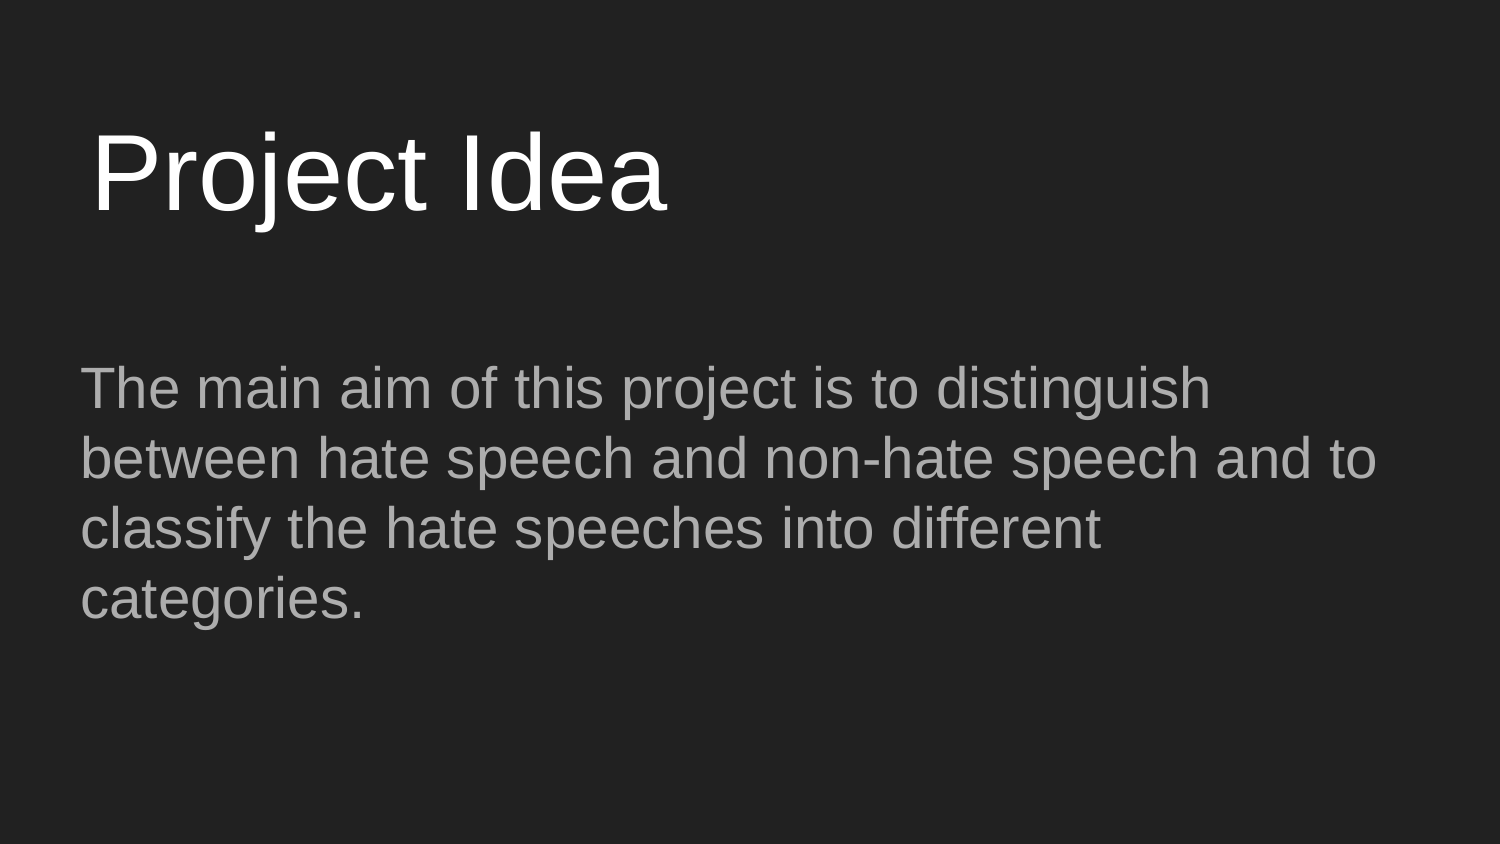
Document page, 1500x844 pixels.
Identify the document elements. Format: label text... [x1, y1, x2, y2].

title Project Idea [75, 94, 1425, 248]
subtitle The main aim of this project is to distinguish between hate speech and non-hate speech and to classify the hate speeches into different categories. [65, 335, 1414, 766]
